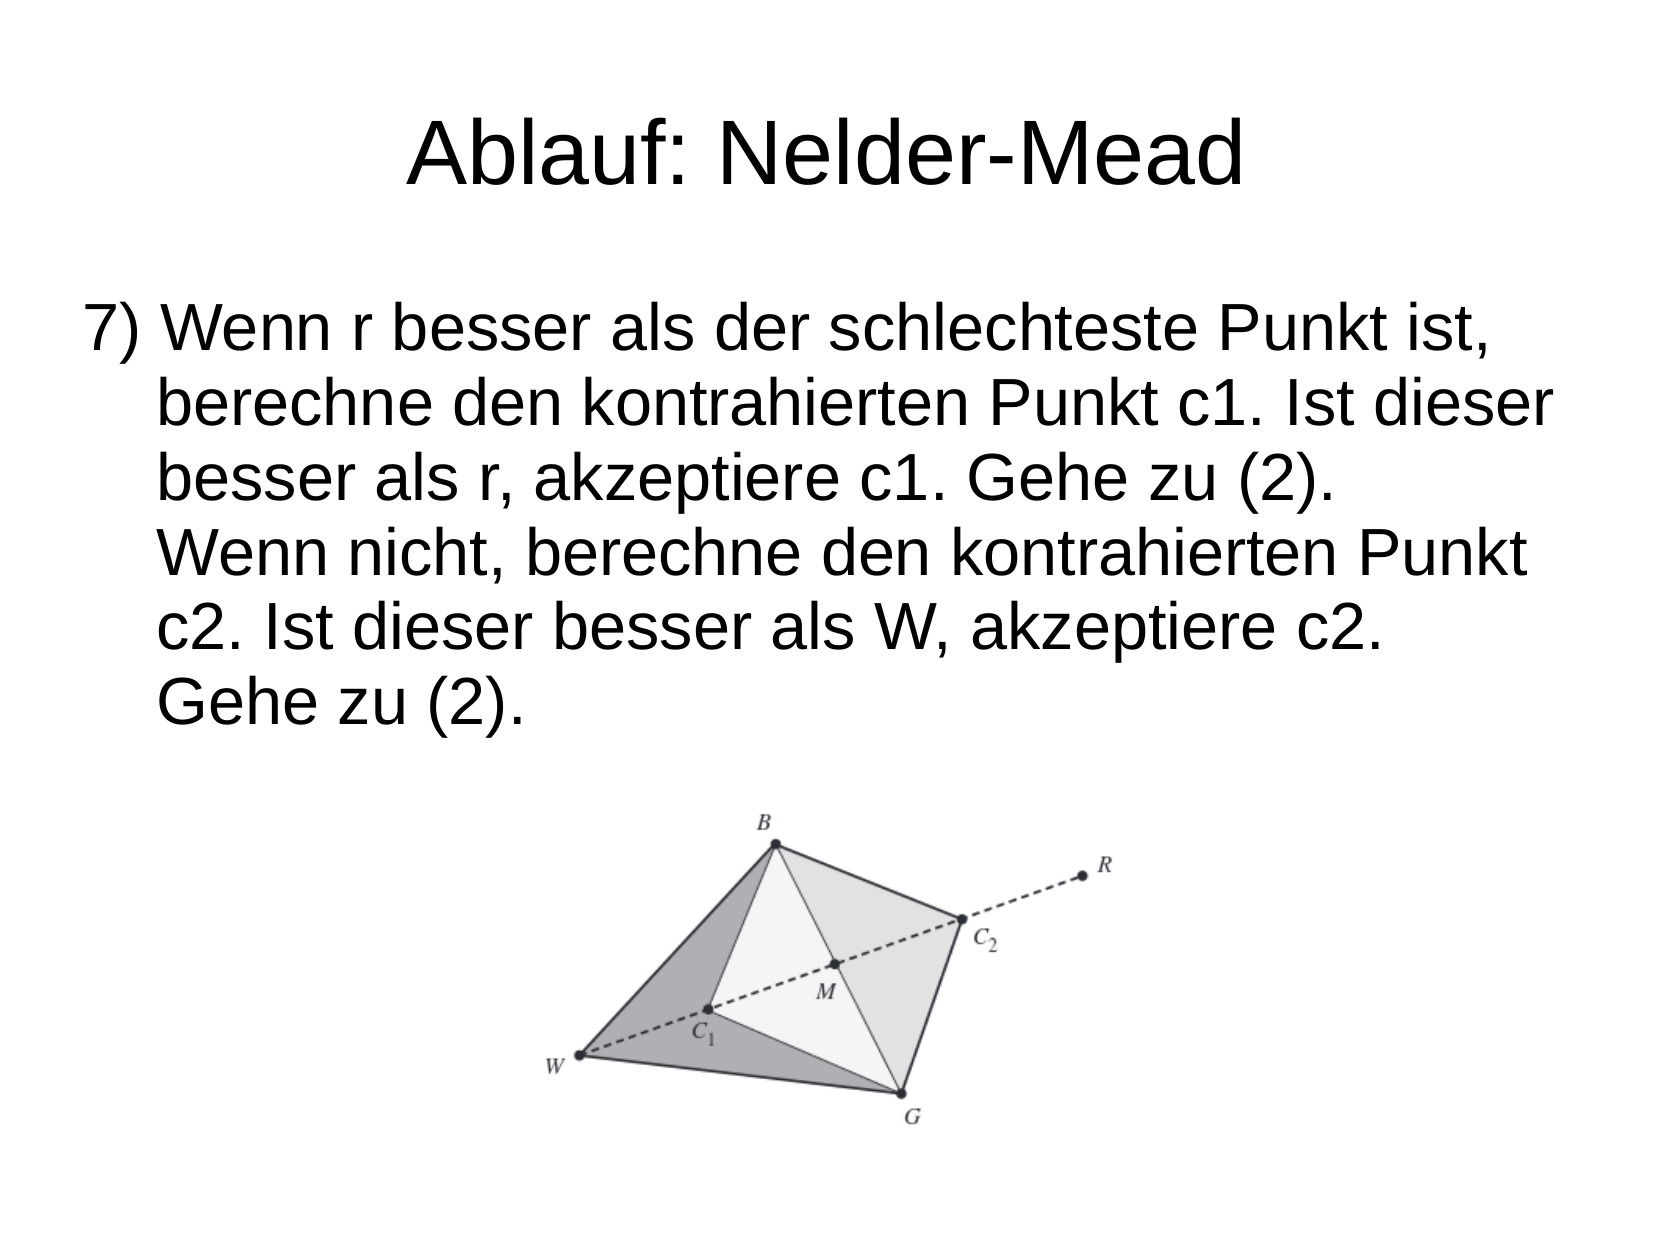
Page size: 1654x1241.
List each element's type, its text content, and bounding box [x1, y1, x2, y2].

picture [521, 791, 1134, 1162]
list 7) Wenn r besser als der schlechteste Punkt ist, berechne den kontrahierten Punkt c1. Ist dieser besser als r, akzeptiere c1. Gehe zu (2). Wenn nicht, berechne den kontrahierten Punkt c2. Ist dieser besser als W, akzeptiere c2. Gehe zu (2). [82, 290, 1571, 1010]
title Ablauf: Nelder-Mead [82, 49, 1571, 257]
